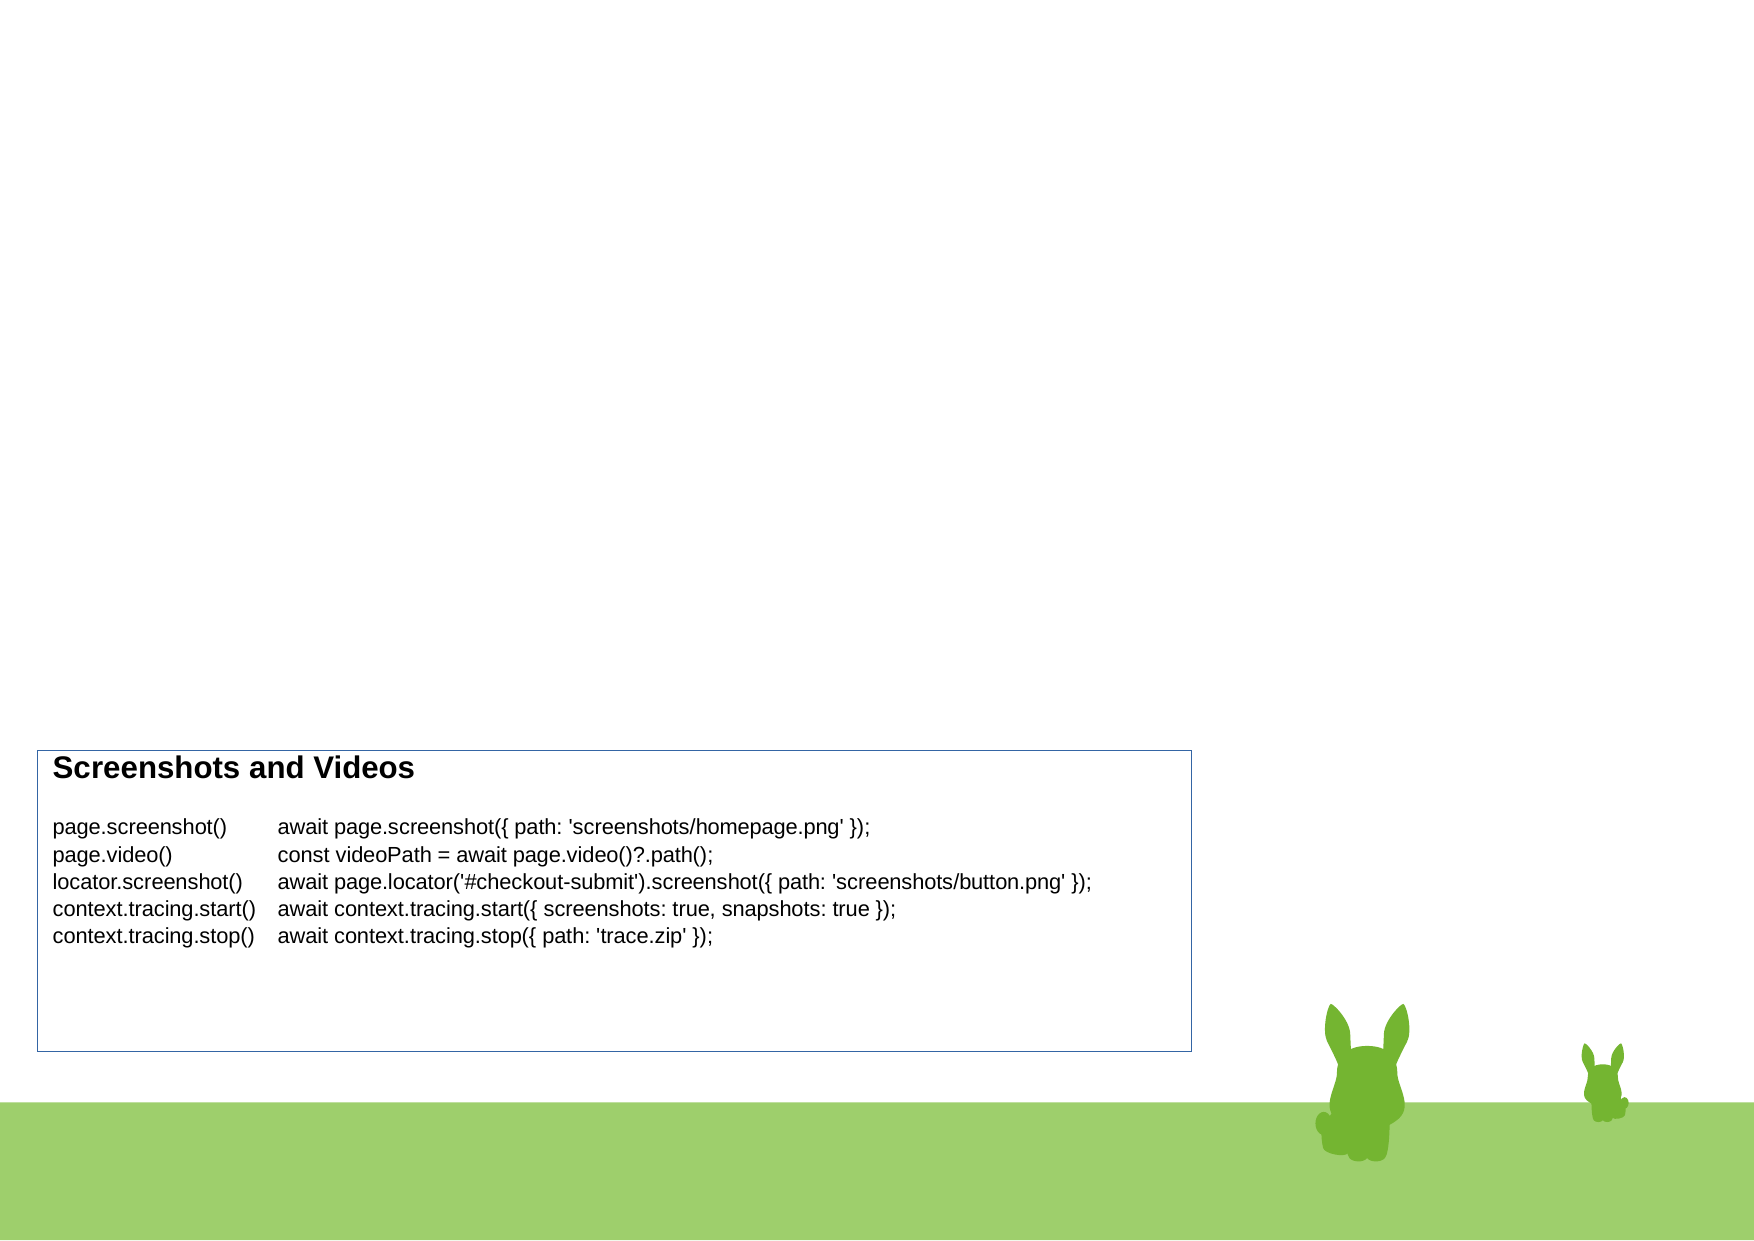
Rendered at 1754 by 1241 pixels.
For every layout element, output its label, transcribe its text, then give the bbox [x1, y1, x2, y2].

text_box Screenshots and Videos page.screenshot() await page.screenshot({ path: 'screenshots/homepage.png' }); page.video() const videoPath = await page.video()?.path(); locator.screenshot() await page.locator('#checkout-submit').screenshot({ path: 'screenshots/button.png' }); context.tracing.start() await context.tracing.start({ screenshots: true, snapshots: true }); context.tracing.stop() await context.tracing.stop({ path: 'trace.zip' }); [37, 750, 1192, 1052]
